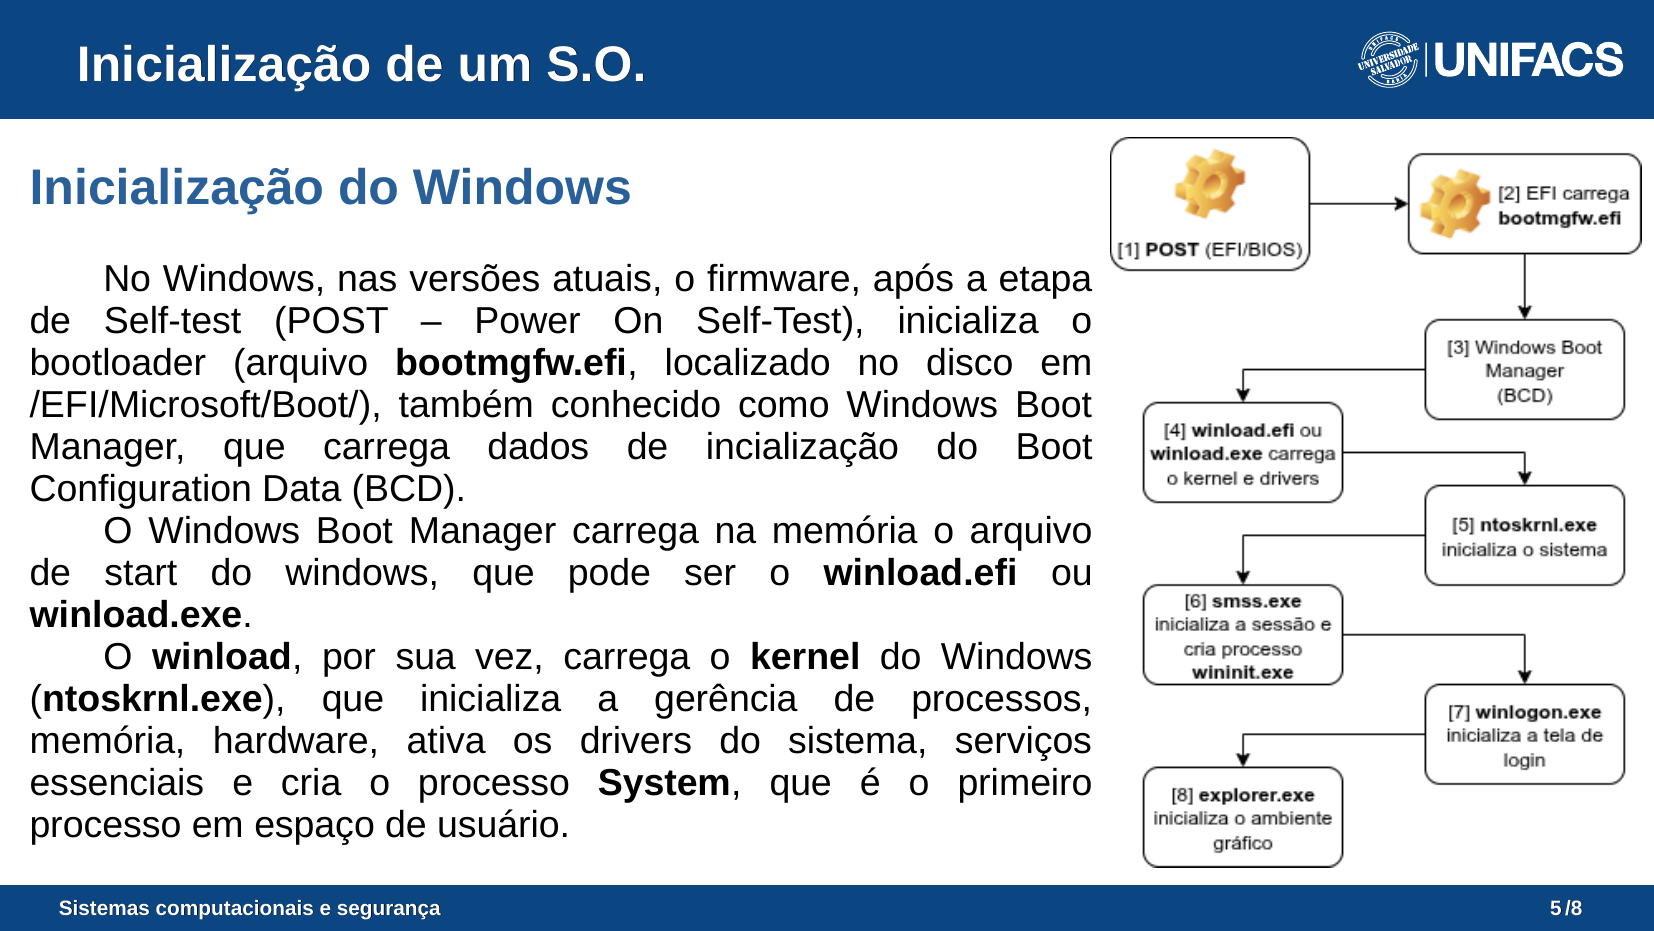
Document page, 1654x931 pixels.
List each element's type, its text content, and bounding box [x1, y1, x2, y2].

text_box Inicialização de um S.O. [76, 7, 1329, 120]
text_box Inicialização do Windows No Windows, nas versões atuais, o firmware, após a etapa de Self-test (POST – Power On Self-Test), inicializa o bootloader (arquivo bootmgfw.efi, localizado no disco em /EFI/Microsoft/Boot/), também conhecido como Windows Boot Manager, que carrega dados de incialização do Boot Configuration Data (BCD). O Windows Boot Manager carrega na memória o arquivo de start do windows, que pode ser o winload.efi ou winload.exe. O winload, por sua vez, carrega o kernel do Windows (ntoskrnl.exe), que inicializa a gerência de processos, memória, hardware, ativa os drivers do sistema, serviços essenciais e cria o processo System, que é o primeiro processo em espaço de usuário. [29, 159, 1093, 866]
picture [1110, 137, 1642, 868]
